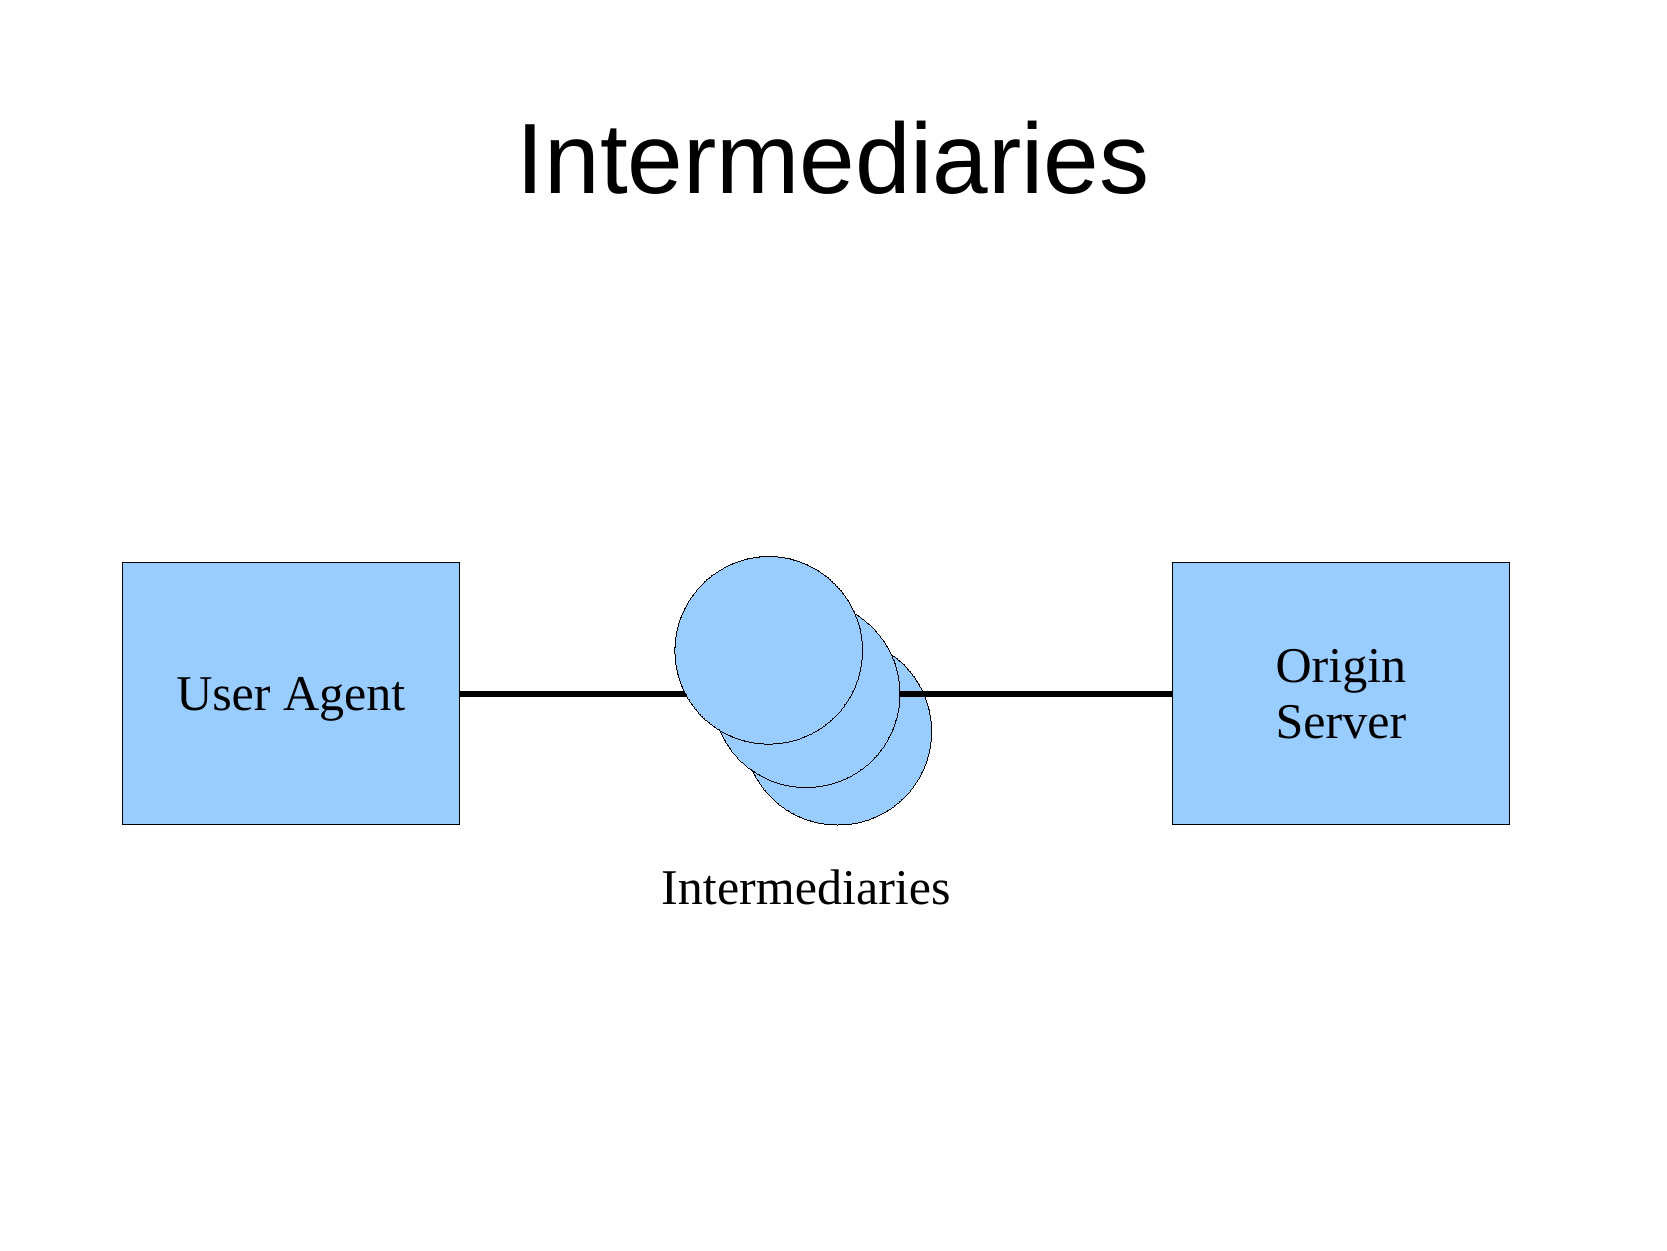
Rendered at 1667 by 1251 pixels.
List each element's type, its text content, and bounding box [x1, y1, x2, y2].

title Intermediaries [124, 103, 1542, 328]
text_box [674, 556, 863, 745]
text_box Intermediaries [720, 614, 900, 788]
text_box [892, 654, 923, 691]
text_box User Agent [122, 562, 460, 825]
text_box Origin Server [1172, 562, 1510, 825]
text_box [752, 697, 932, 826]
